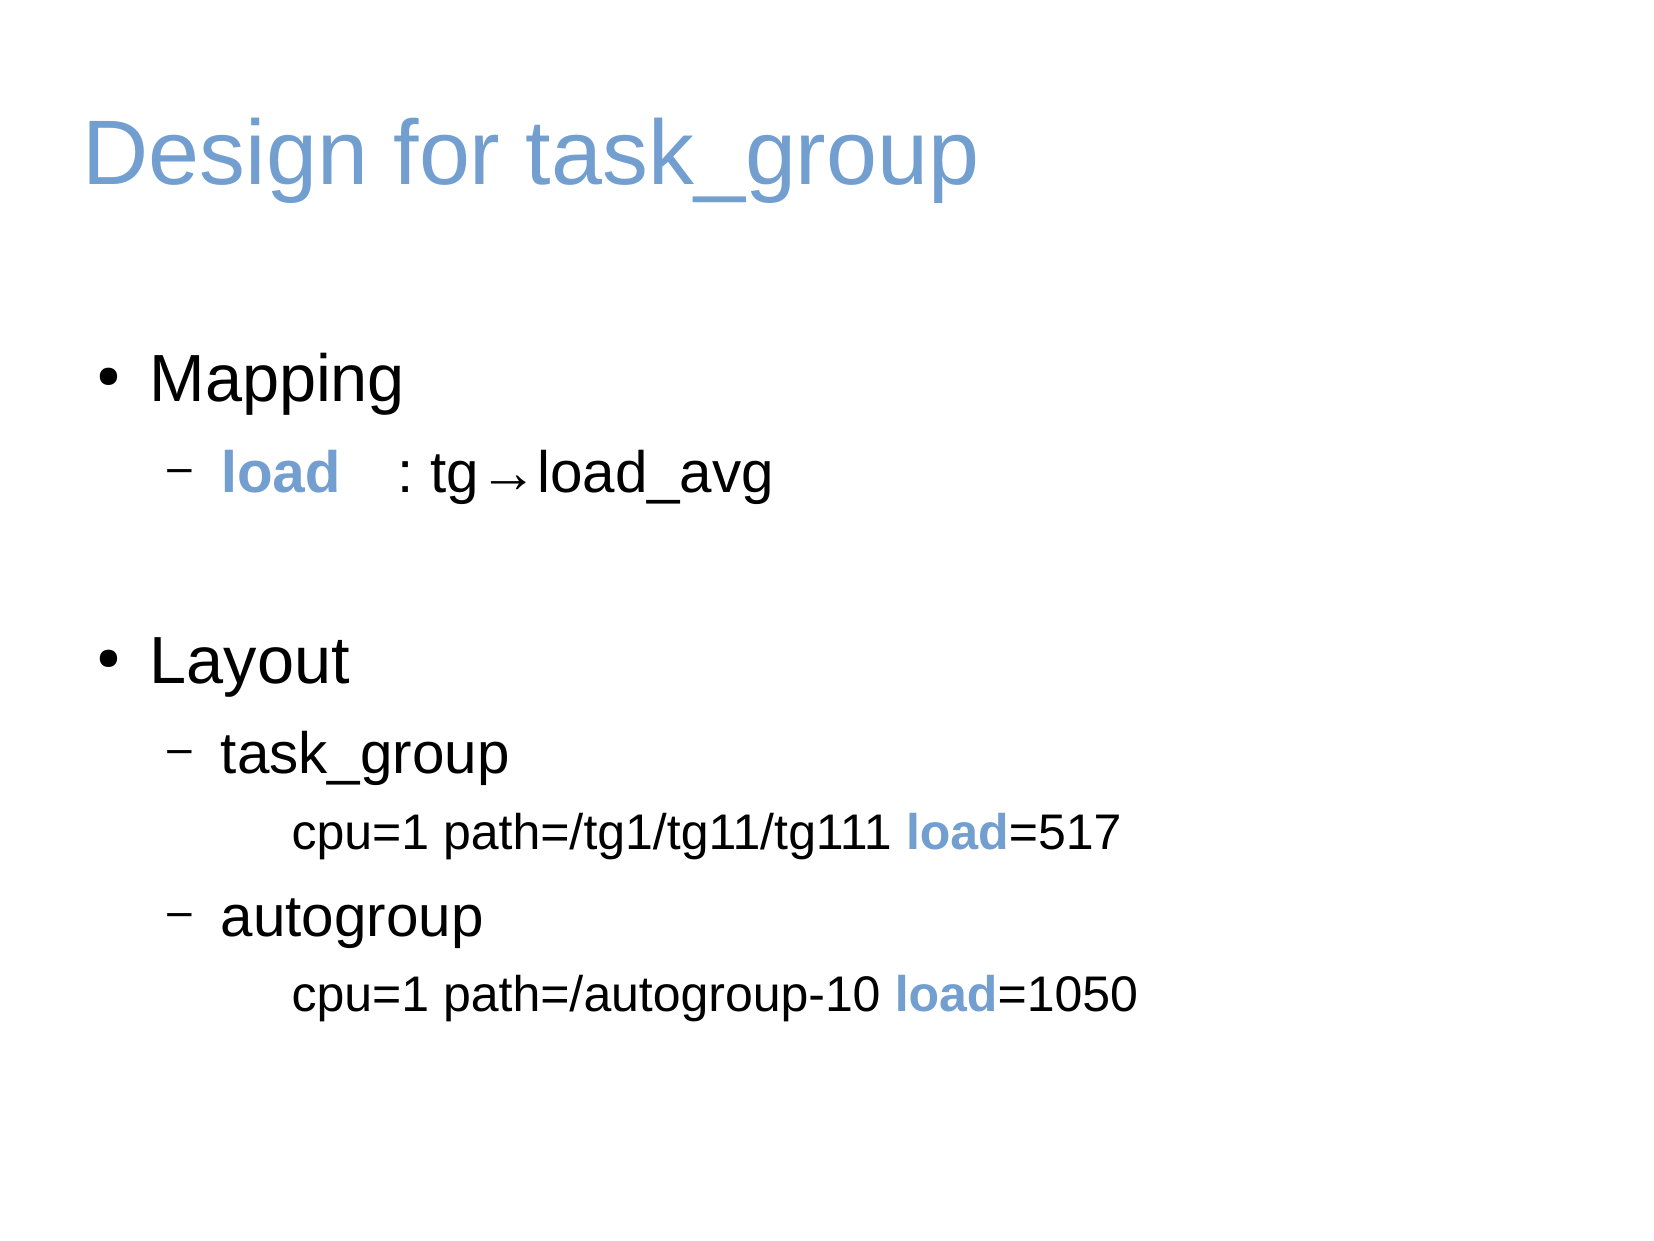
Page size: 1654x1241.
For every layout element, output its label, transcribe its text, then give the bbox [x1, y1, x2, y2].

list Mapping load : tg→load_avg Layout task_group cpu=1 path=/tg1/tg11/tg111 load=517 autogroup cpu=1 path=/autogroup-10 load=1050 [79, 236, 1379, 1179]
title Design for task_group [82, 49, 1571, 257]
